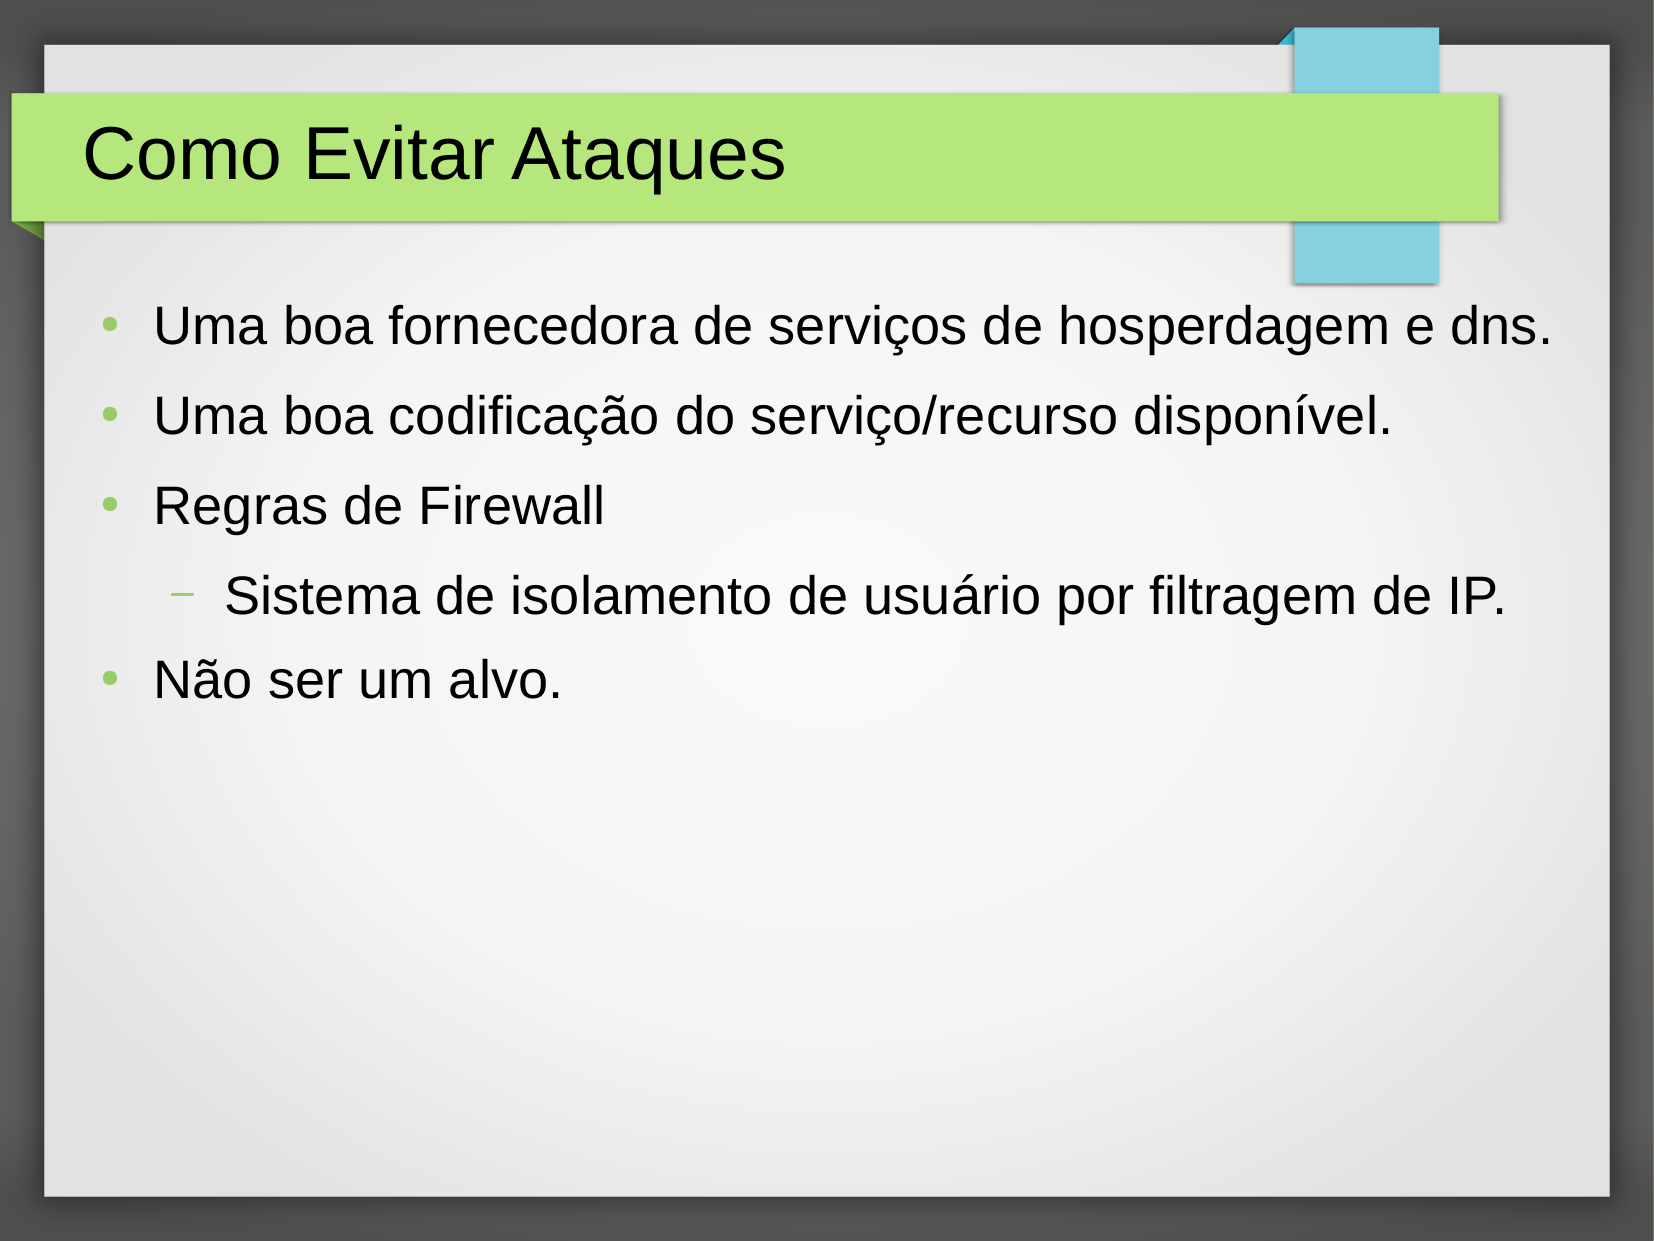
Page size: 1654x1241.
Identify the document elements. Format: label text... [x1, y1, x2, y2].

picture [0, 0, 1654, 1241]
title Como Evitar Ataques [82, 94, 1264, 213]
list Uma boa fornecedora de serviços de hosperdagem e dns. Uma boa codificação do serviço/recurso disponível. Regras de Firewall Sistema de isolamento de usuário por filtragem de IP. Não ser um alvo. [82, 295, 1571, 1015]
